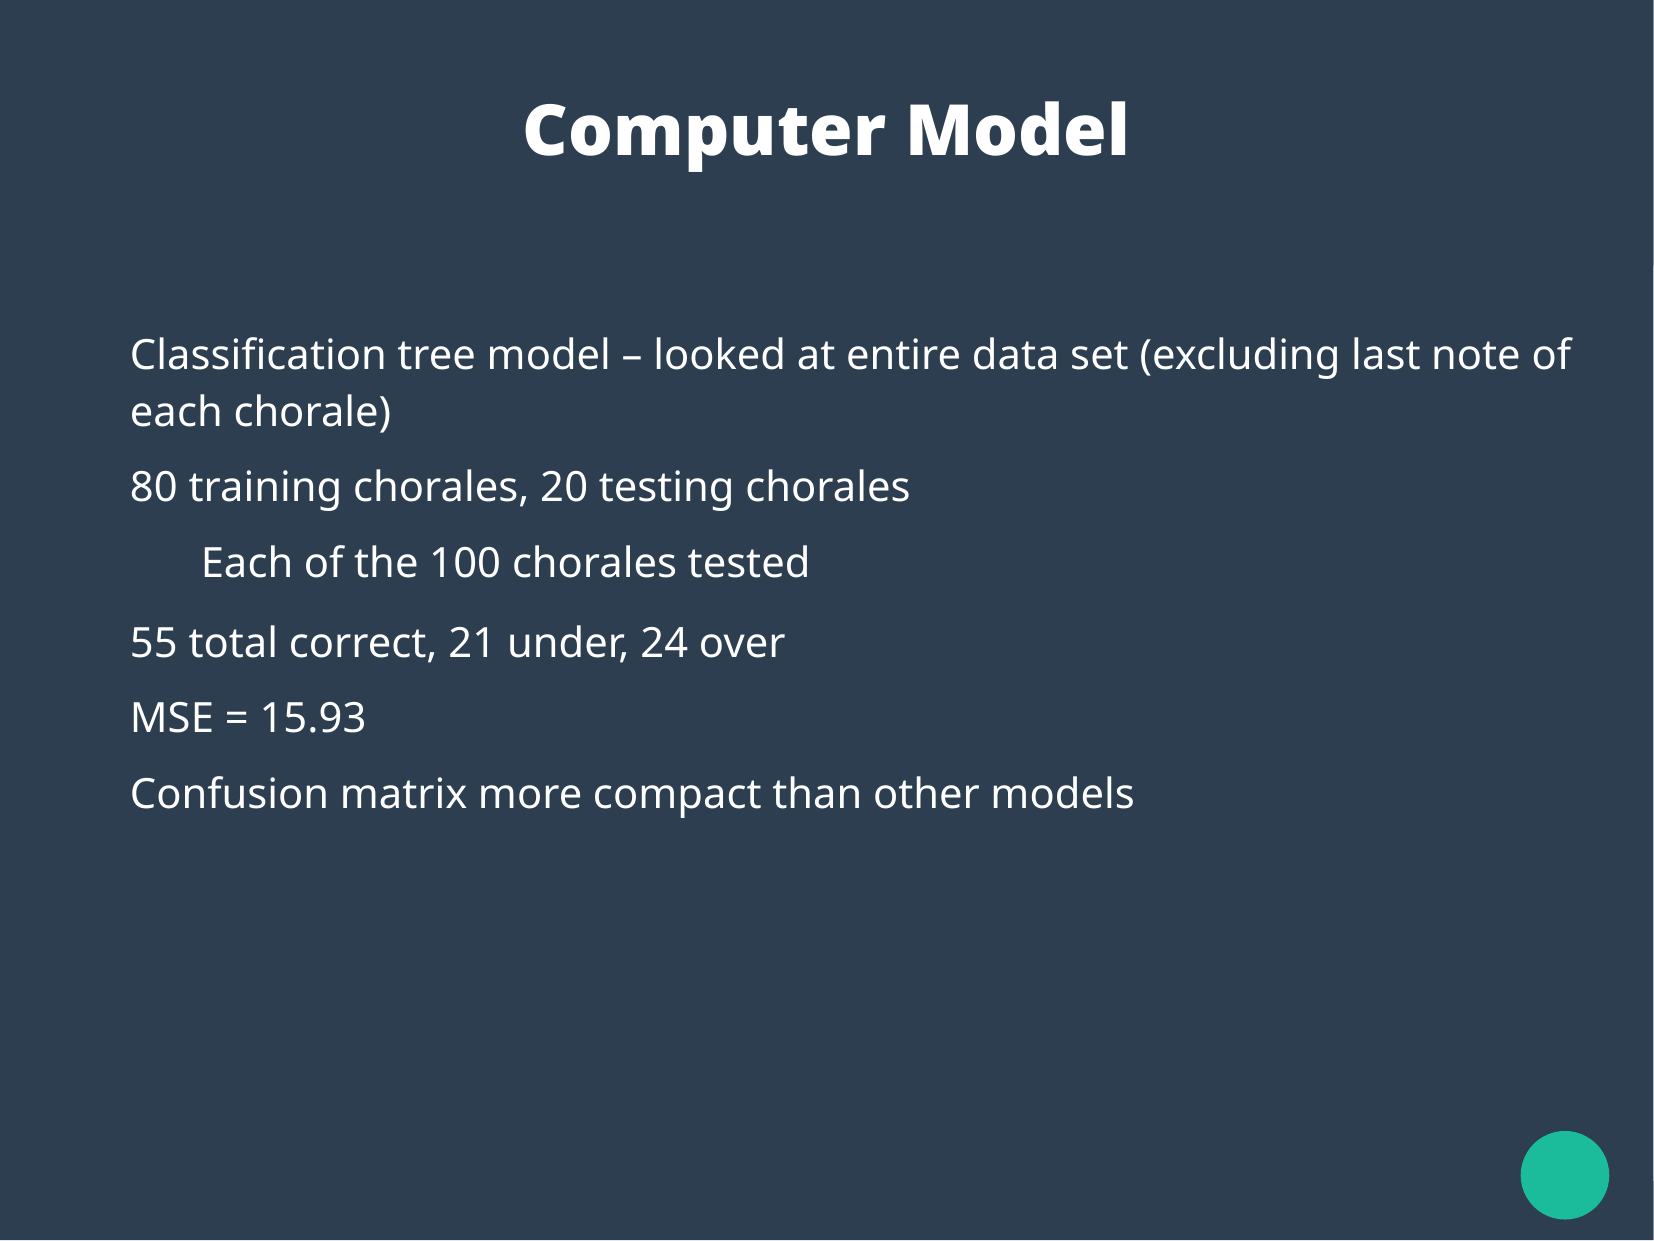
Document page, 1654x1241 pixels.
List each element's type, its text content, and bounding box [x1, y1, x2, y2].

title Computer Model [59, 49, 1595, 207]
list Classification tree model – looked at entire data set (excluding last note of each chorale) 80 training chorales, 20 testing chorales Each of the 100 chorales tested 55 total correct, 21 under, 24 over MSE = 15.93 Confusion matrix more compact than other models [59, 324, 1595, 1152]
